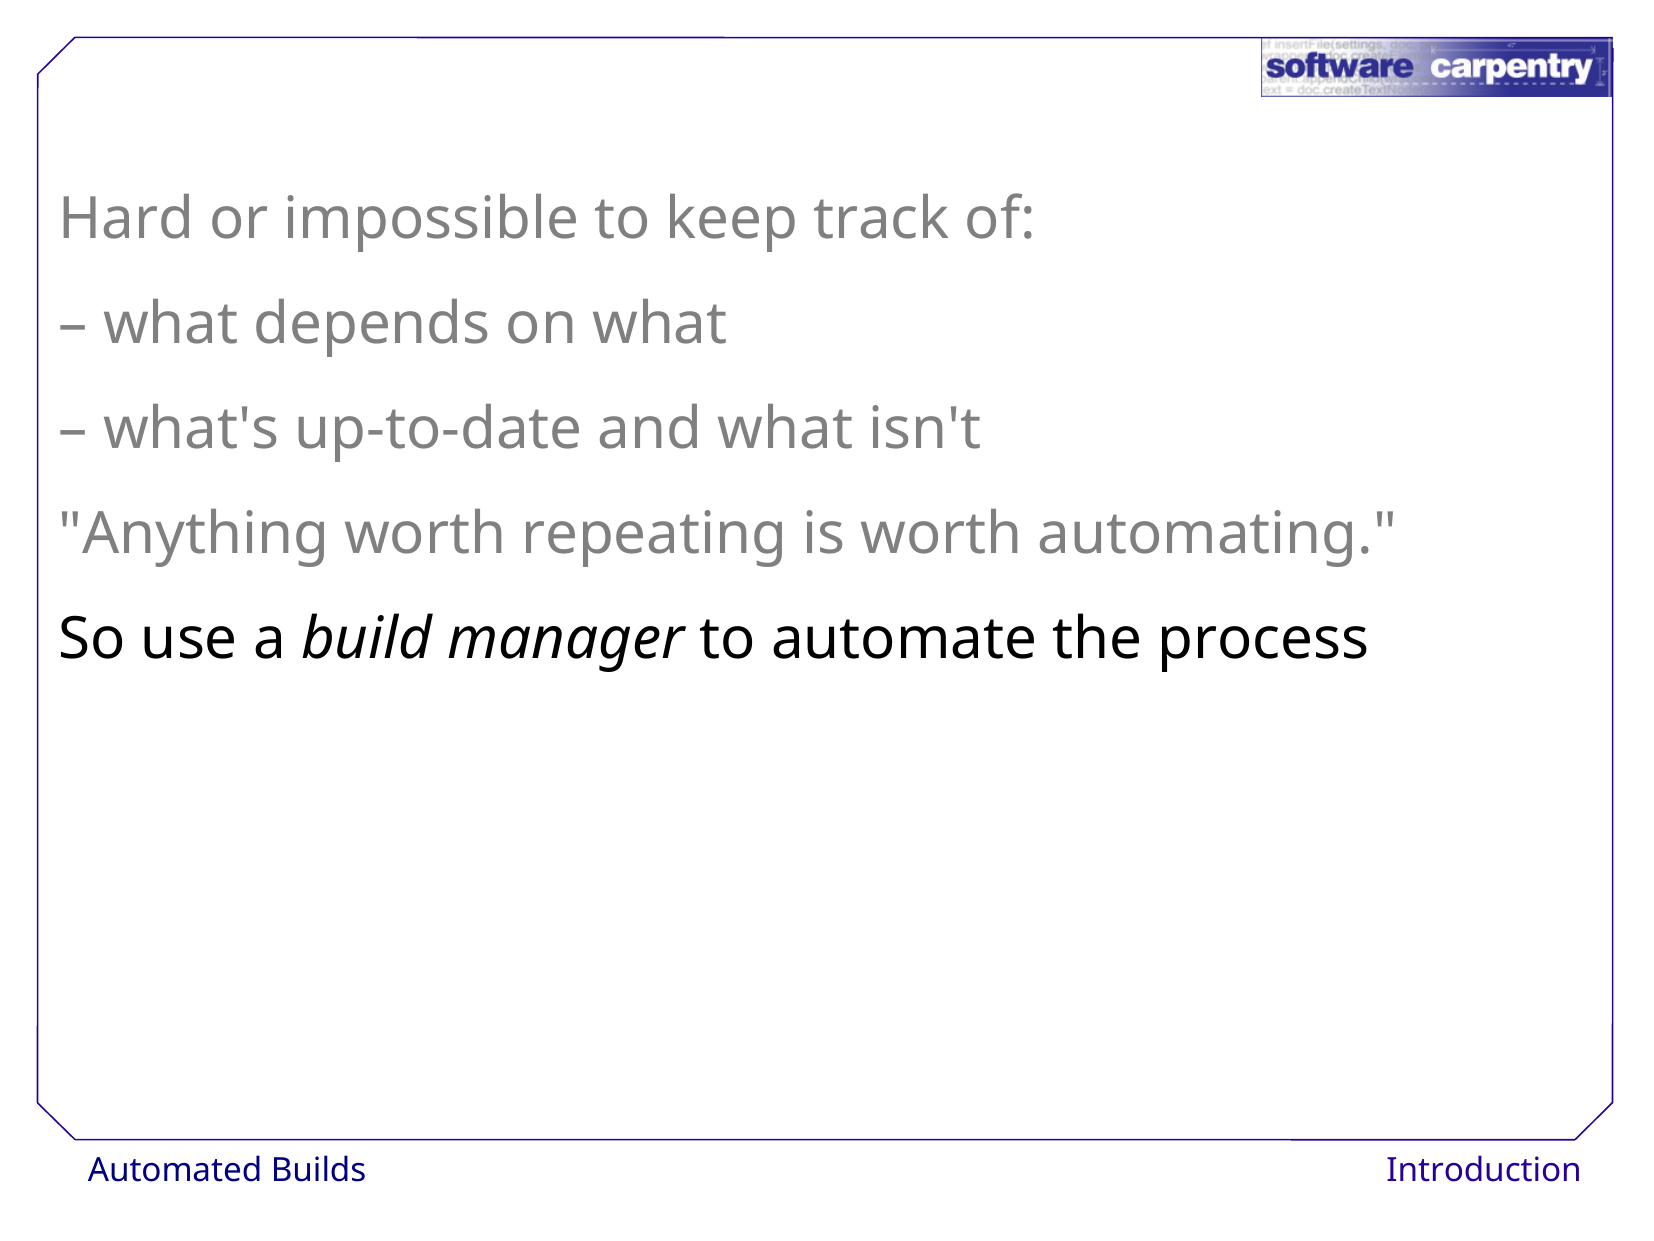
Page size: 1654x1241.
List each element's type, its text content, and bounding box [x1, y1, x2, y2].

picture [1261, 39, 1613, 97]
text_box Hard or impossible to keep track of: – what depends on what – what's up-to-date and what isn't "Anything worth repeating is worth automating." So use a build manager to automate the process [43, 138, 1563, 679]
